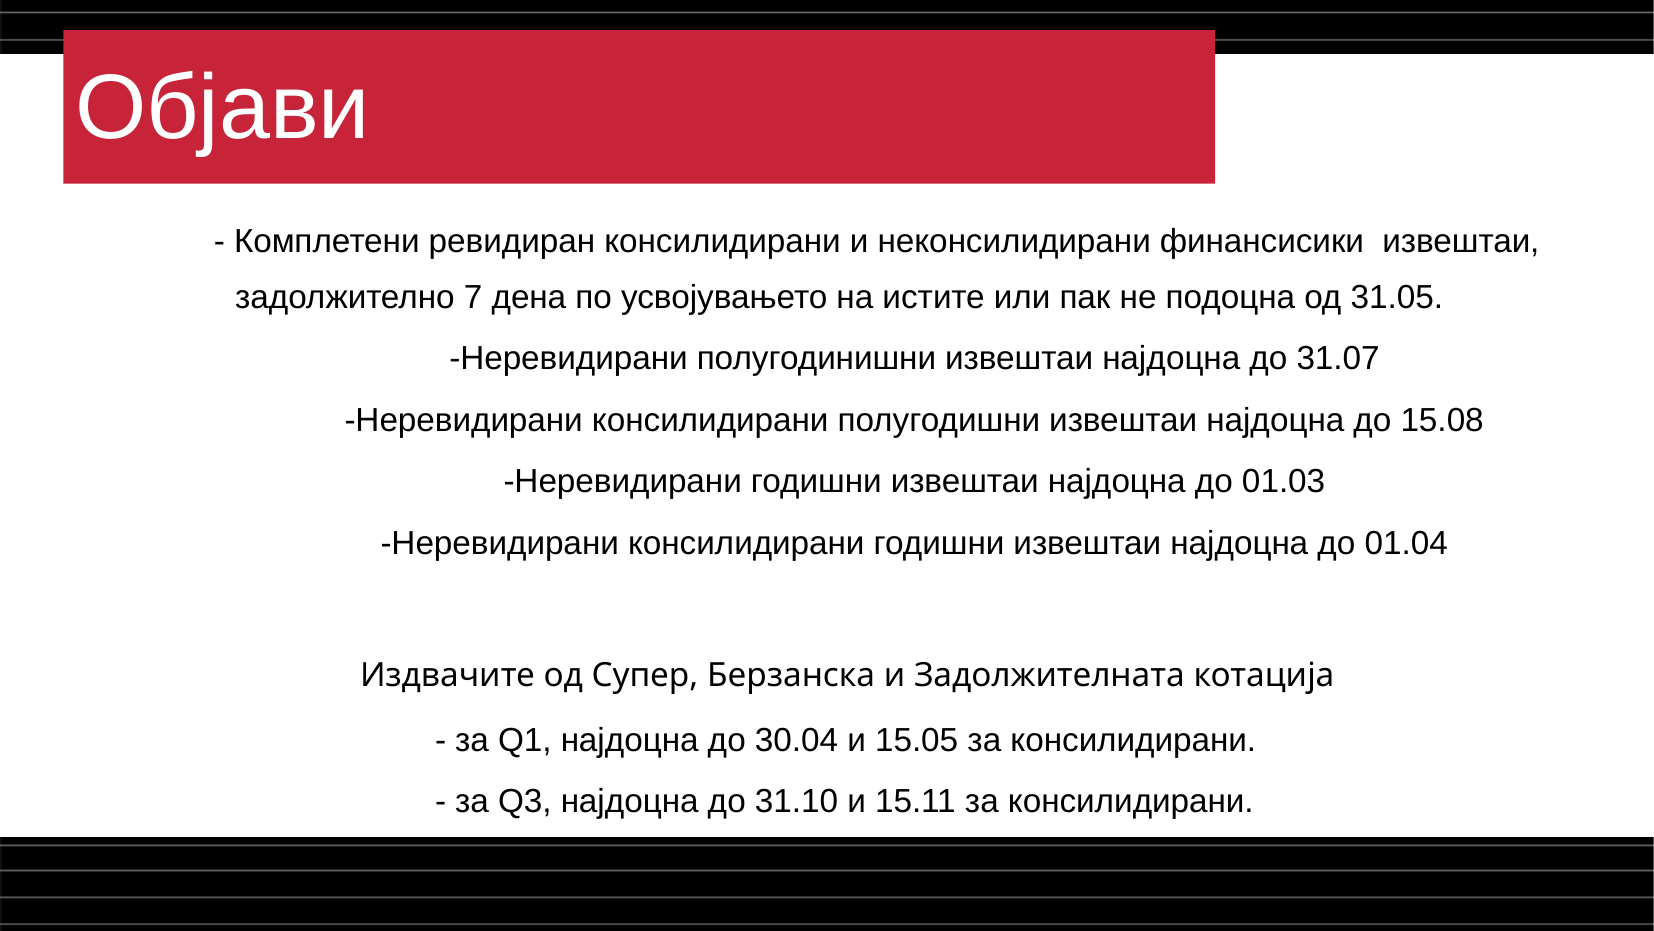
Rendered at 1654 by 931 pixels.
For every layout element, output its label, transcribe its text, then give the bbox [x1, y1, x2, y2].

subtitle - Комплетени ревидиран консилидирани и неконсилидирани финансисики извештаи, задолжително 7 дена по усвојувањето на истите или пак не подоцна од 31.05. -Неревидирани полугодинишни извештаи најдоцна до 31.07 -Неревидирани консилидирани полугодишни извештаи најдоцна до 15.08 -Неревидирани годишни извештаи најдоцна до 01.03 -Неревидирани консилидирани годишни извештаи најдоцна до 01.04 Издвачите од Супер, Берзанска и Задолжителната котација - за Q1, најдоцна до 30.04 и 15.05 за консилидирани. - за Q3, најдоцна до 31.10 и 15.11 за консилидирани. [60, 204, 1621, 810]
picture [0, 0, 1654, 54]
picture [0, 837, 1654, 931]
title Објави [63, 30, 1216, 184]
